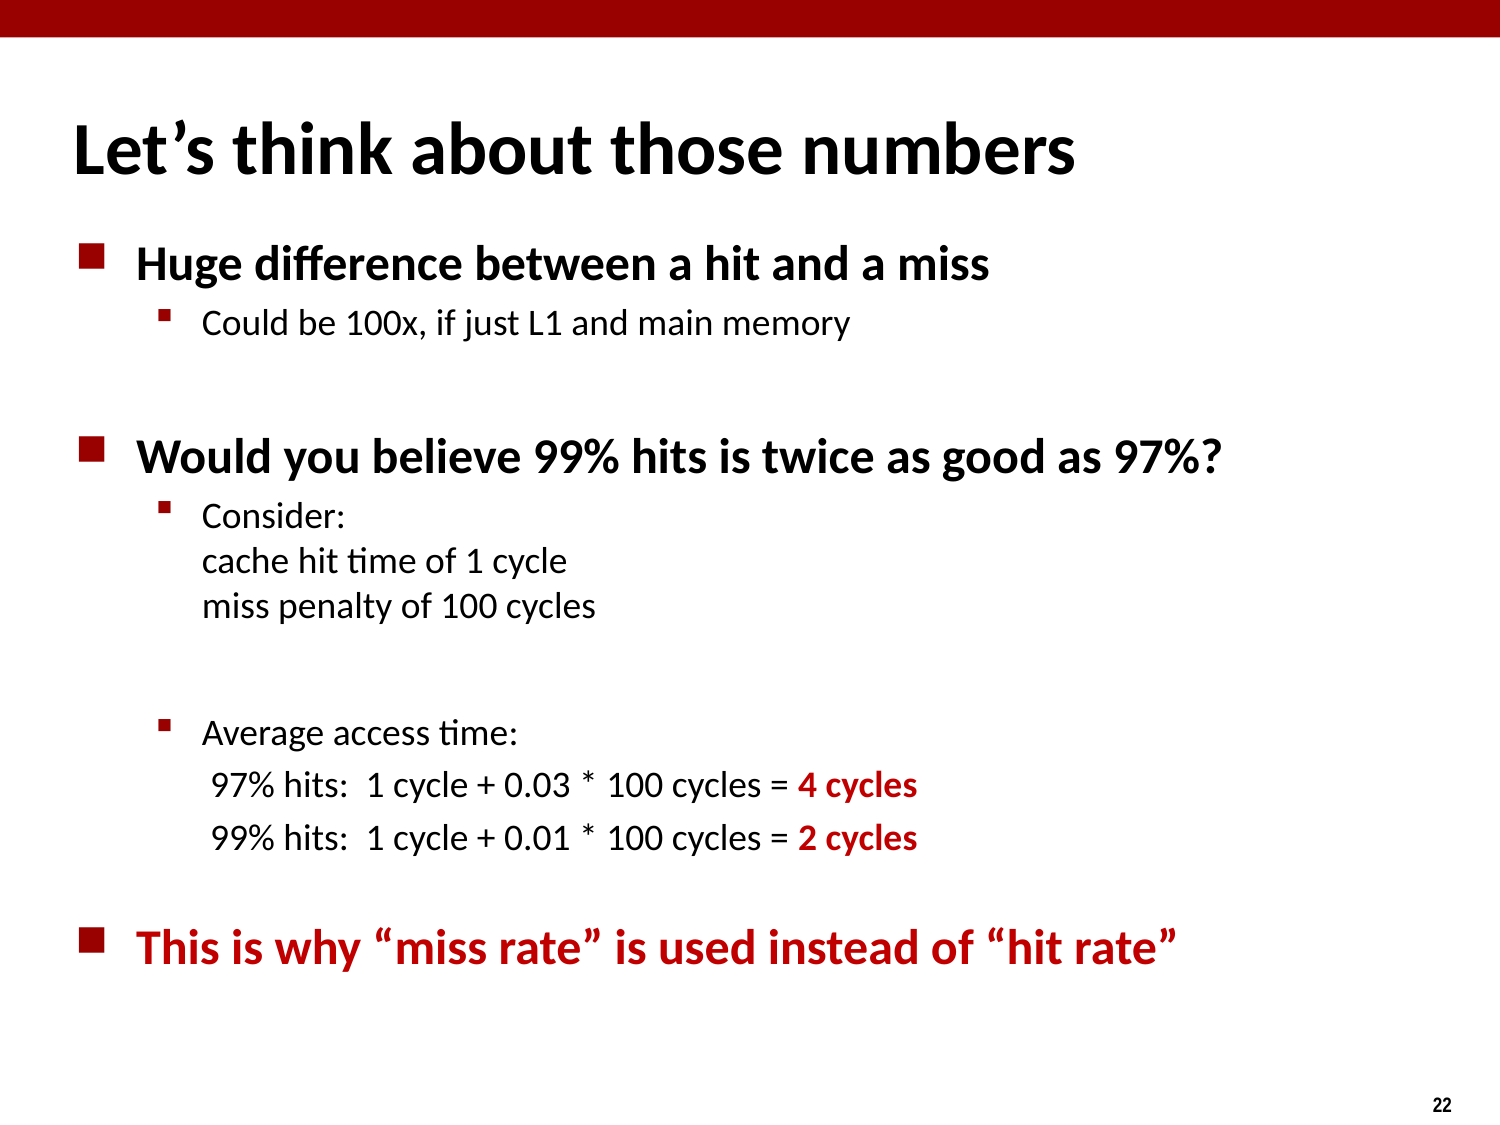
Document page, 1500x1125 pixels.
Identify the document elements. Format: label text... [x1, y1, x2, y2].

list Huge difference between a hit and a miss Could be 100x, if just L1 and main memory Would you believe 99% hits is twice as good as 97%? Consider: cache hit time of 1 cycle miss penalty of 100 cycles Average access time: 97% hits: 1 cycle + 0.03 * 100 cycles = 4 cycles 99% hits: 1 cycle + 0.01 * 100 cycles = 2 cycles This is why “miss rate” is used instead of “hit rate” [65, 223, 1361, 1040]
title Let’s think about those numbers [58, 71, 1304, 197]
